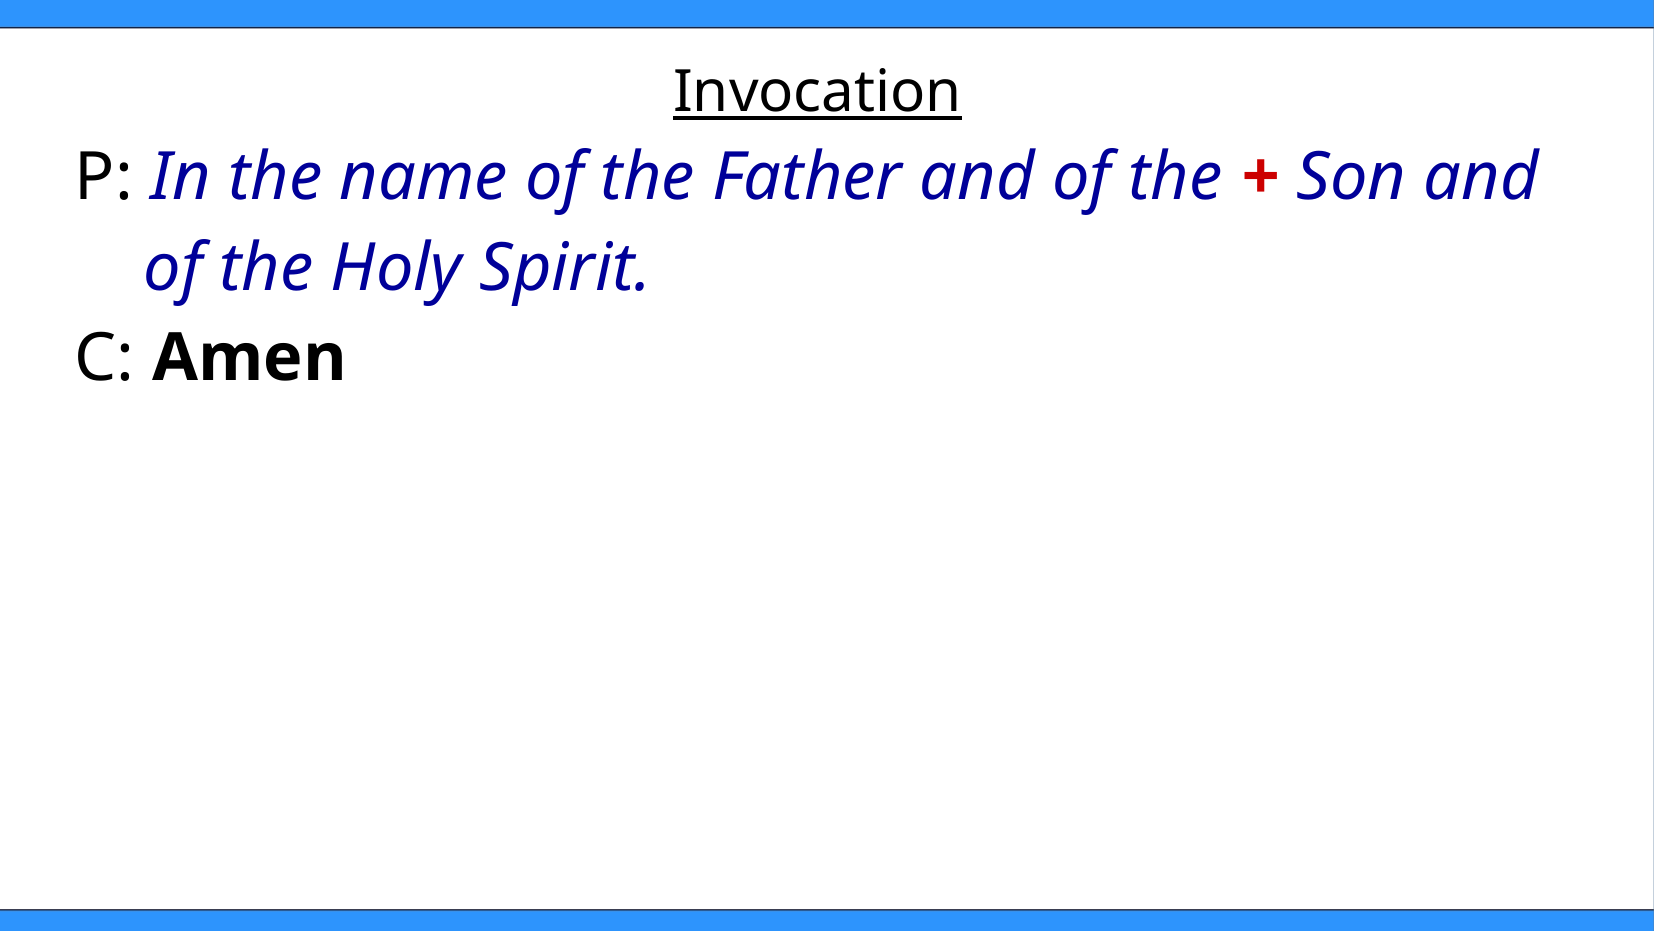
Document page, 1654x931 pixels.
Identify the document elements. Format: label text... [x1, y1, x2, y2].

picture [0, 0, 1654, 931]
text_box Invocation P: In the name of the Father and of the + Son and of the Holy Spirit. C: Amen [60, 41, 1576, 436]
